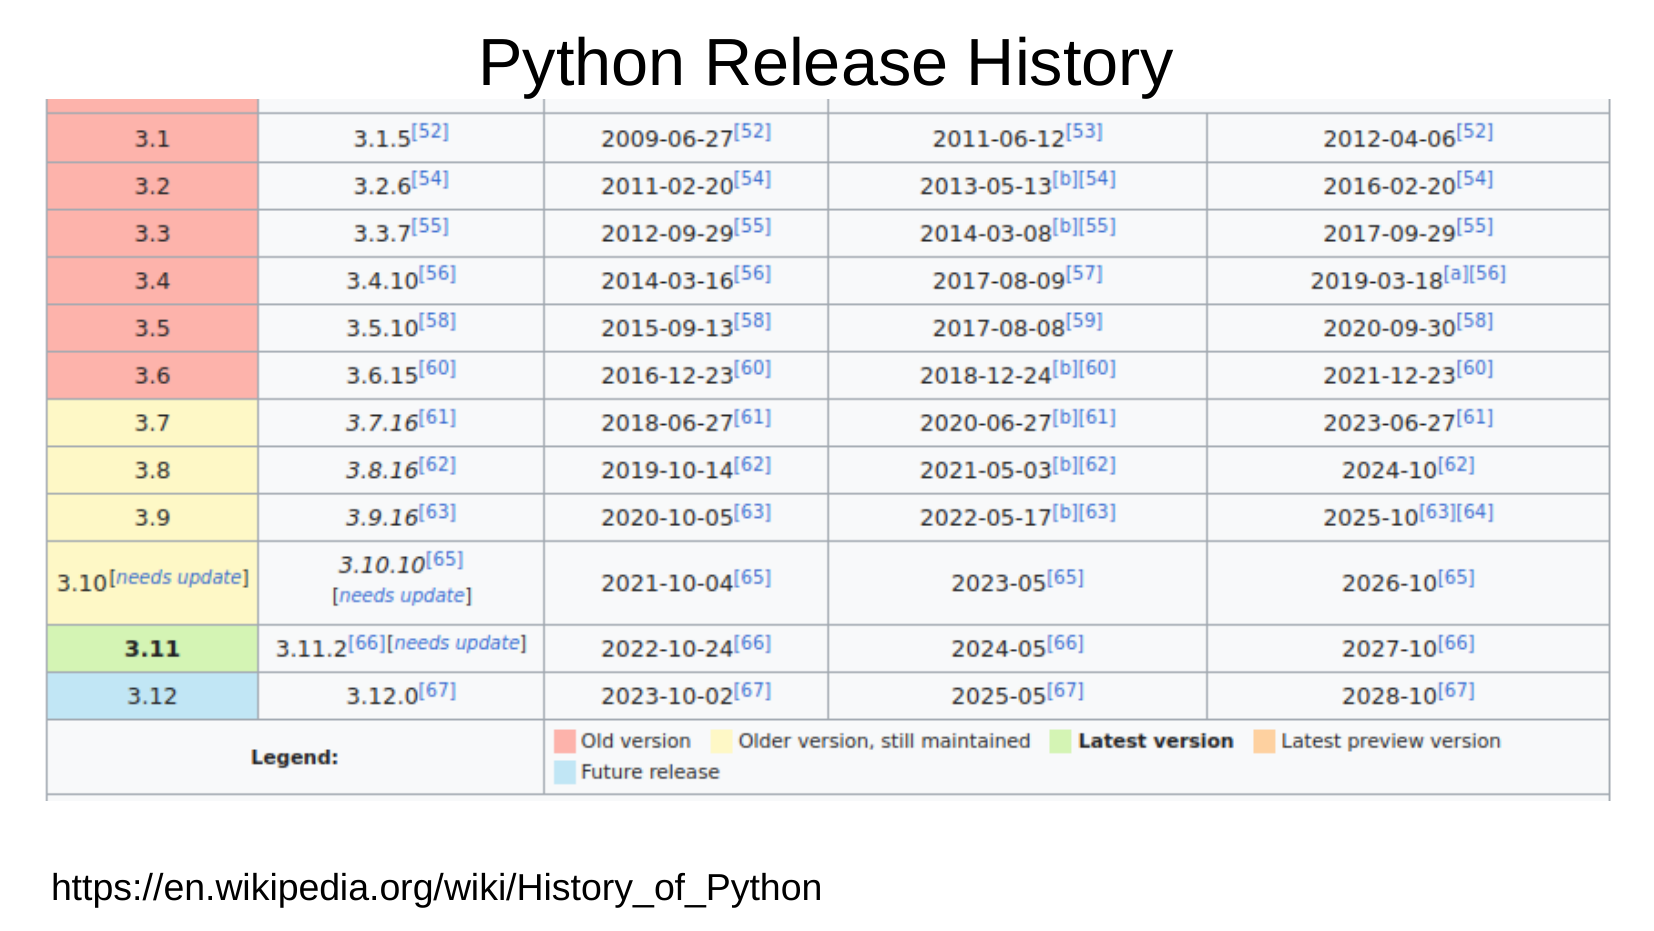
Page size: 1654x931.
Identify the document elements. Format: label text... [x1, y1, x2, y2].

title Python Release History [82, 24, 1571, 99]
picture [39, 99, 1620, 802]
text_box https://en.wikipedia.org/wiki/History_of_Python [36, 858, 838, 916]
